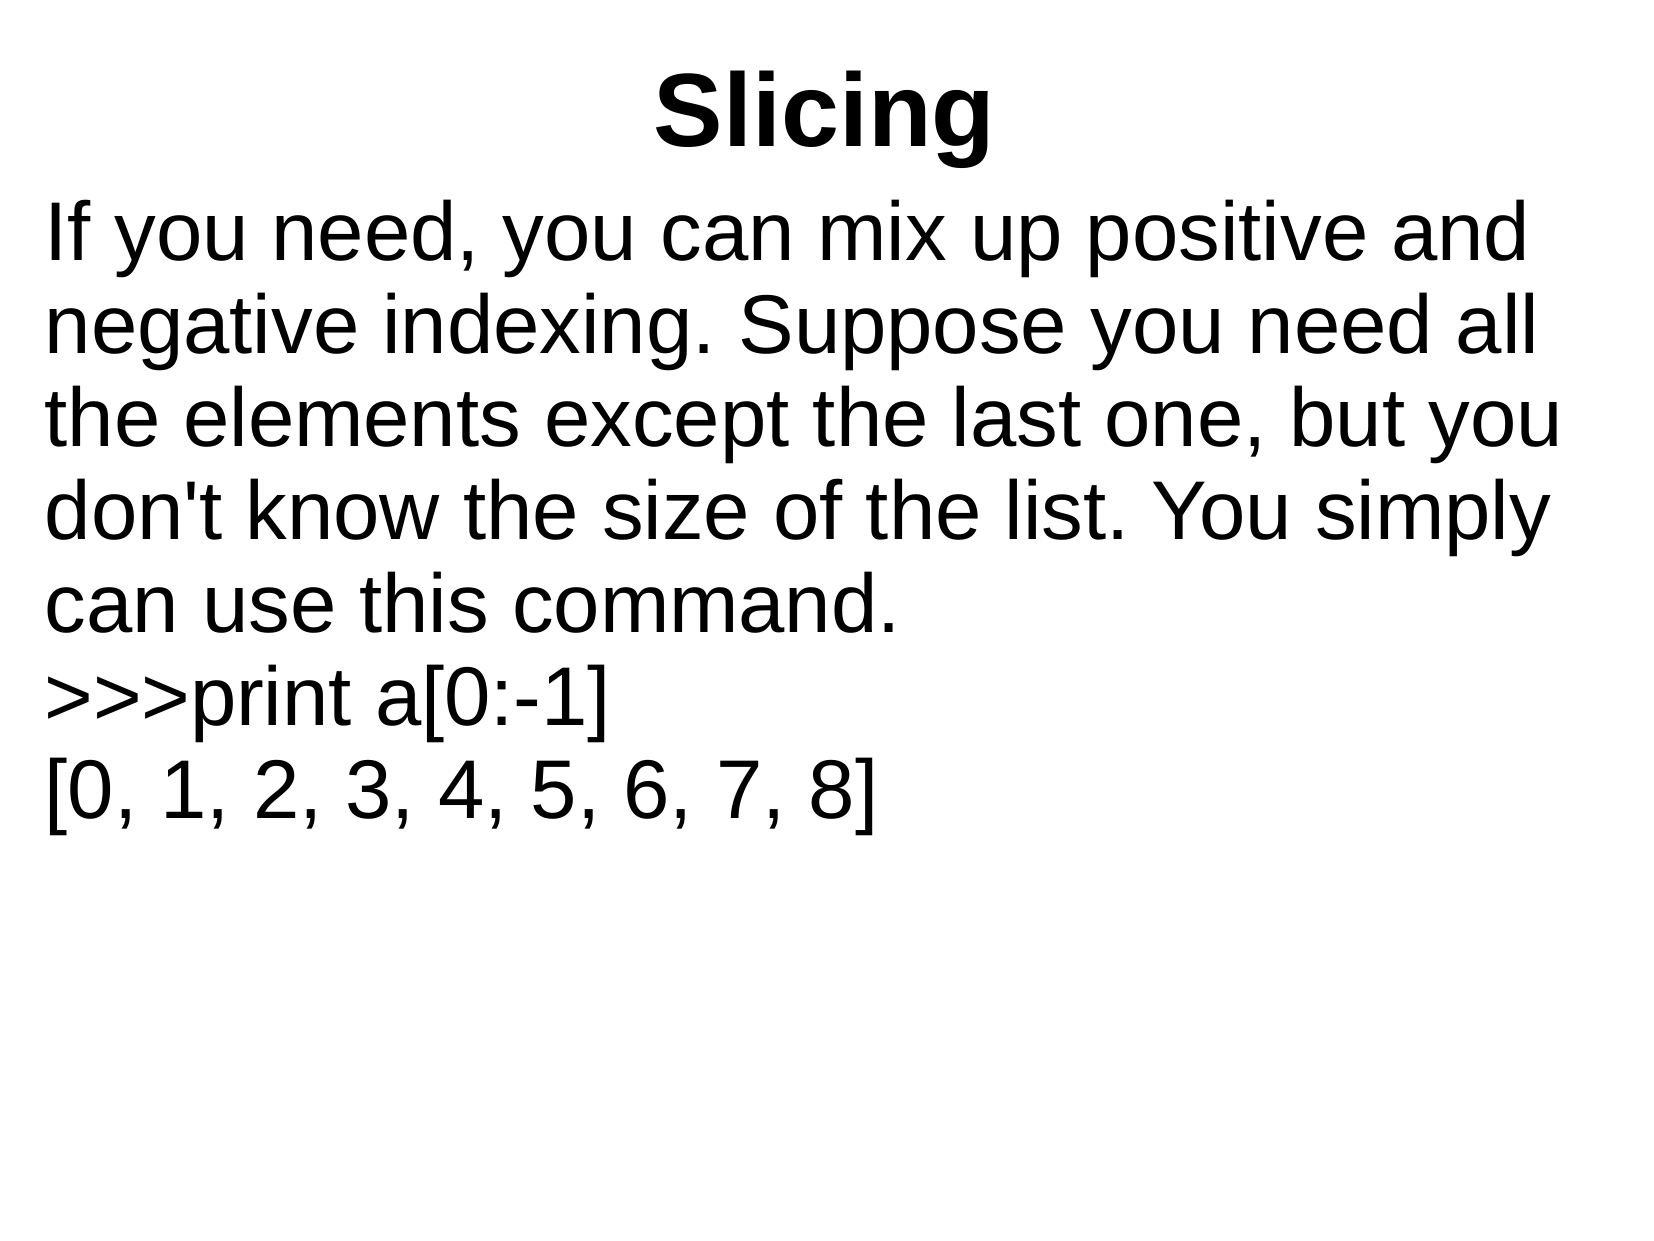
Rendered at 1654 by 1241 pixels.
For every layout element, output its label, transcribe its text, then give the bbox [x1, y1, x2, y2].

text_box If you need, you can mix up positive and negative indexing. Suppose you need all the elements except the last one, but you don't know the size of the list. You simply can use this command. >>>print a[0:-1] [0, 1, 2, 3, 4, 5, 6, 7, 8] [30, 177, 1621, 846]
text_box Slicing [45, 45, 1606, 177]
